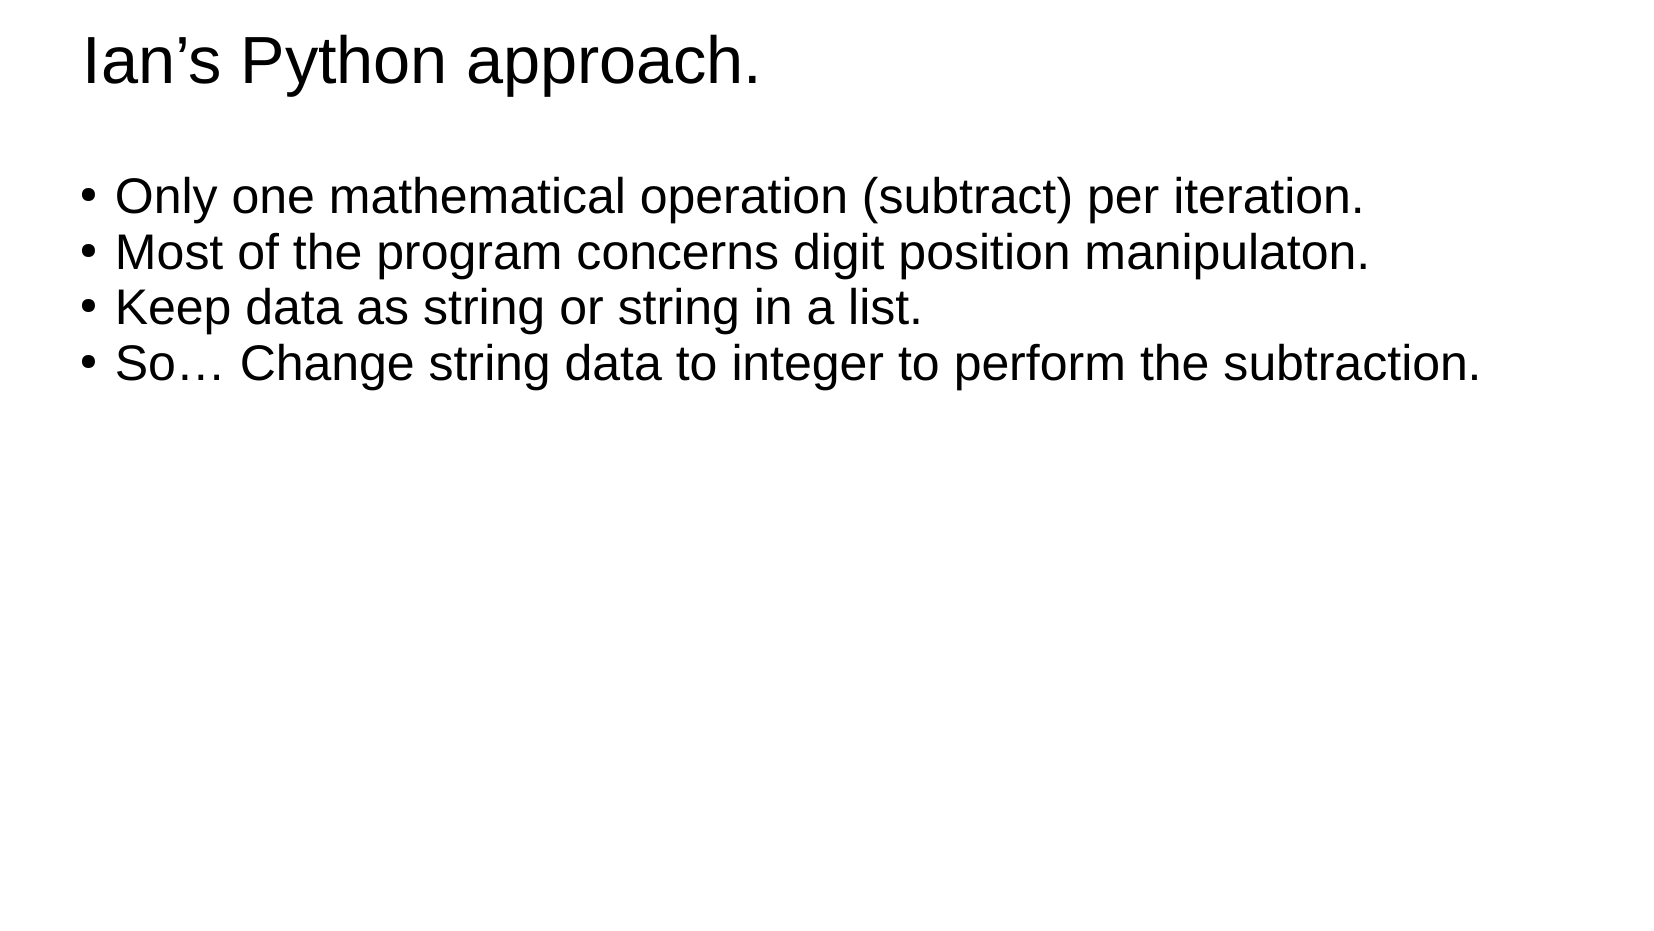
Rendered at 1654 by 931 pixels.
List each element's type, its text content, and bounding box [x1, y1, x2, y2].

subtitle Only one mathematical operation (subtract) per iteration. Most of the program concerns digit position manipulaton. Keep data as string or string in a list. So… Change string data to integer to perform the subtraction. [79, 112, 1568, 503]
title Ian’s Python approach. [82, 22, 1571, 98]
